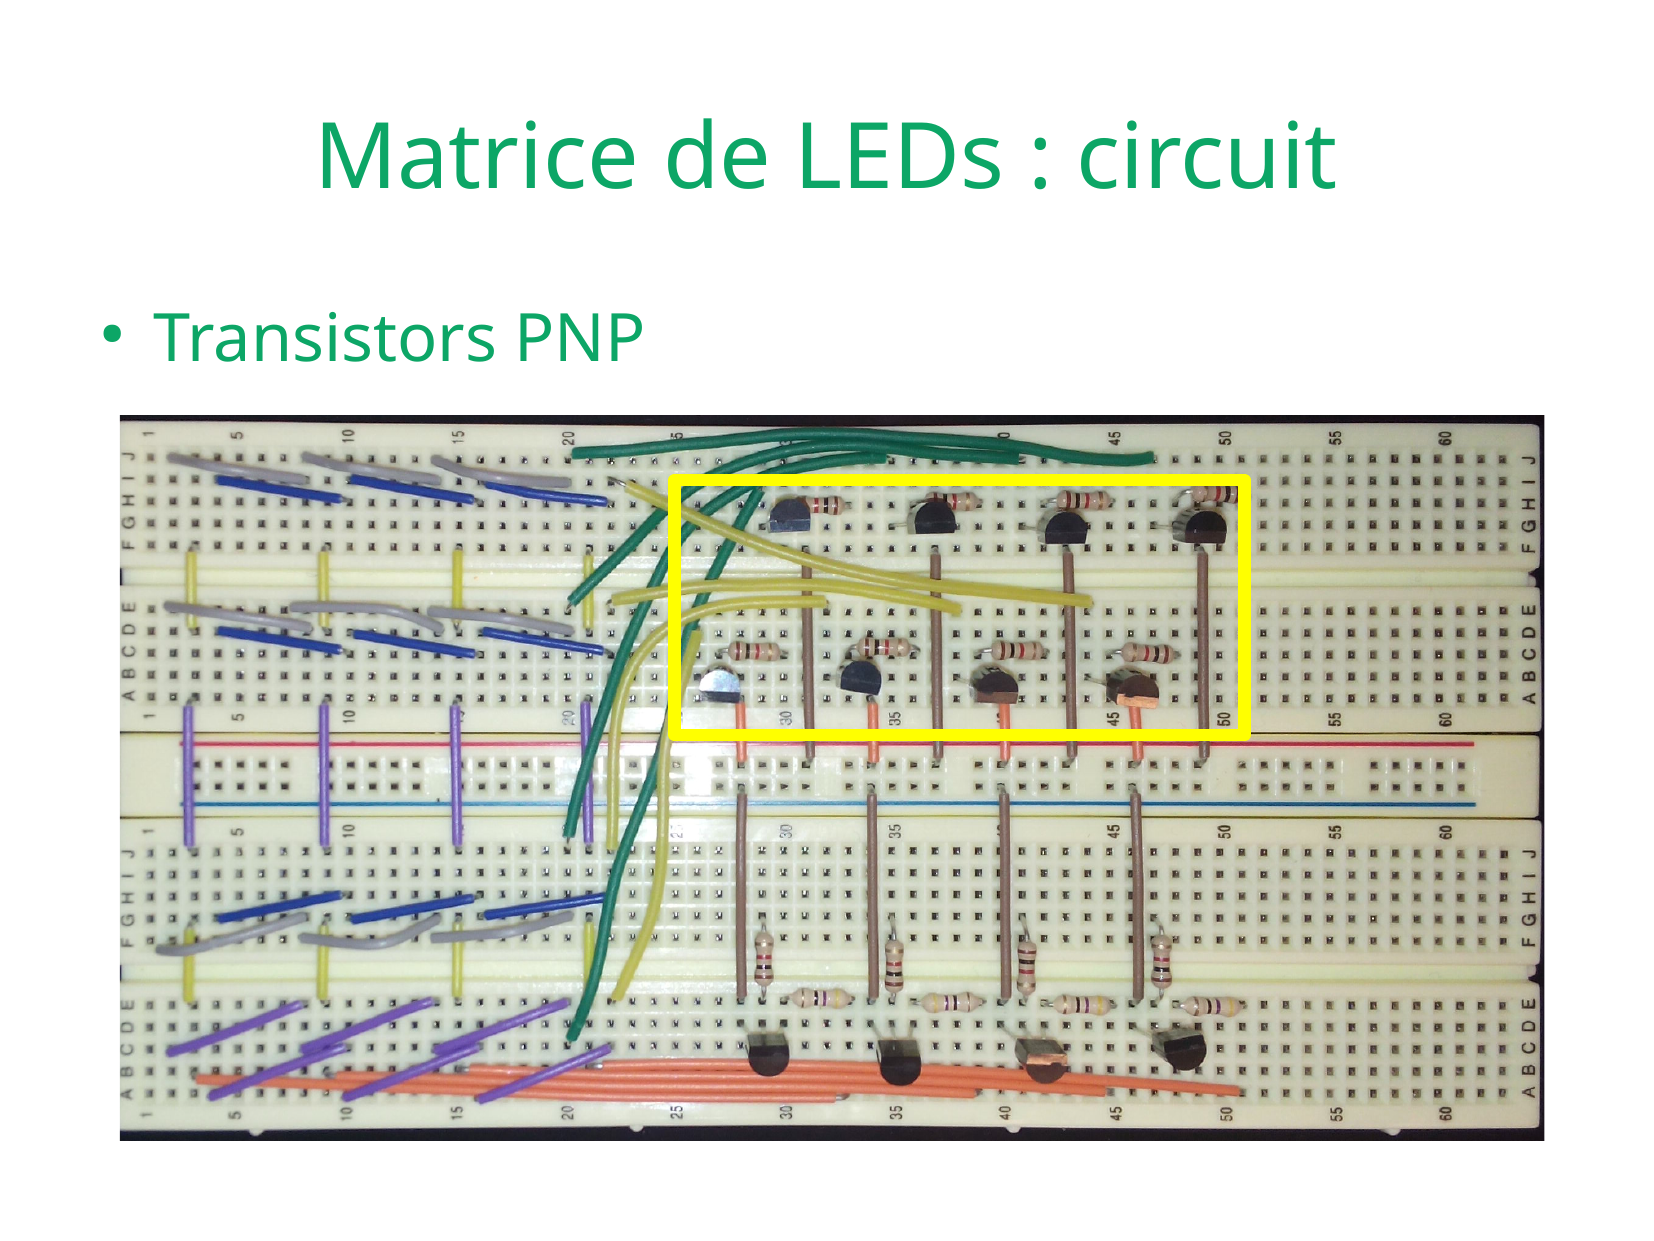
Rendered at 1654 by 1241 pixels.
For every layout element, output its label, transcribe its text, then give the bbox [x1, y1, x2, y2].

picture [119, 415, 1545, 1141]
title Matrice de LEDs : circuit [82, 49, 1571, 257]
list Transistors PNP [82, 290, 1571, 1010]
